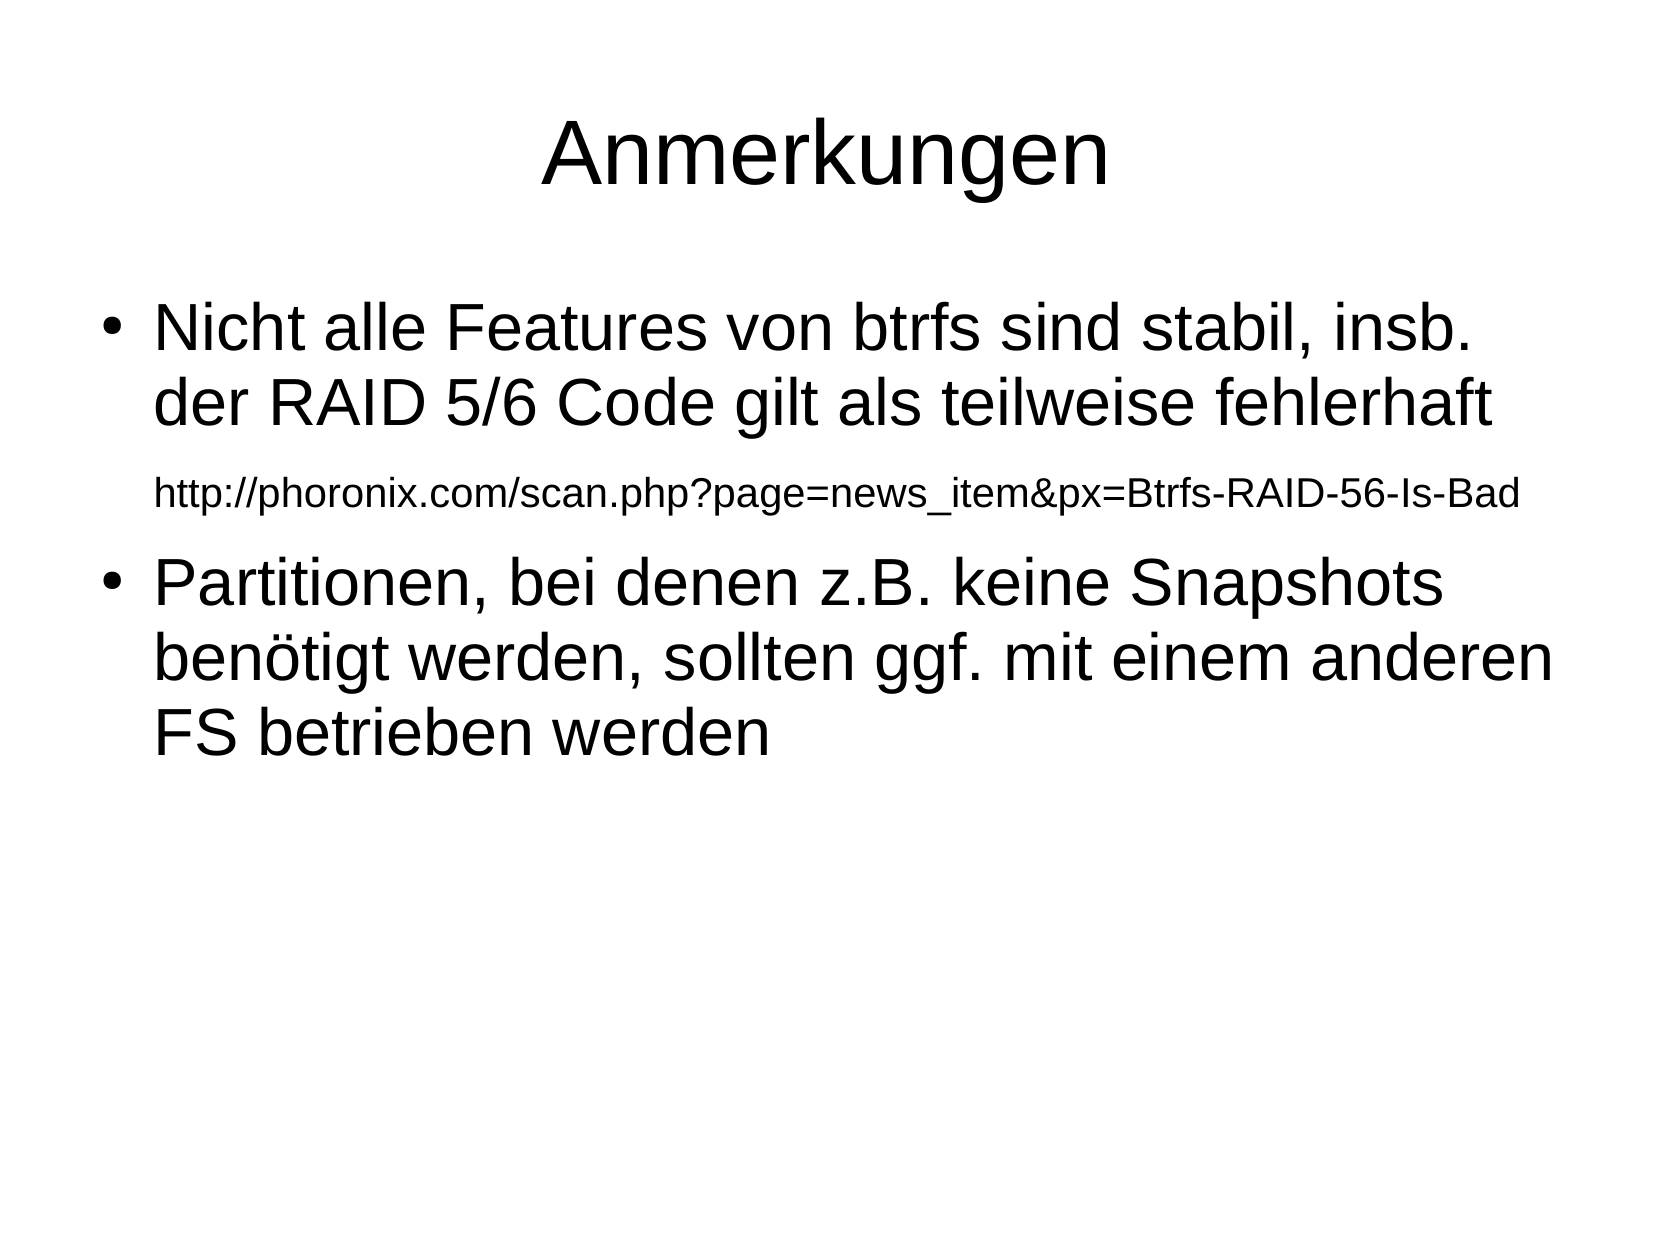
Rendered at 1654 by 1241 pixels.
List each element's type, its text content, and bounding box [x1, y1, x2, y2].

list Nicht alle Features von btrfs sind stabil, insb. der RAID 5/6 Code gilt als teilweise fehlerhaft http://phoronix.com/scan.php?page=news_item&px=Btrfs-RAID-56-Is-Bad Partitionen, bei denen z.B. keine Snapshots benötigt werden, sollten ggf. mit einem anderen FS betrieben werden [82, 290, 1571, 1010]
title Anmerkungen [82, 49, 1571, 257]
